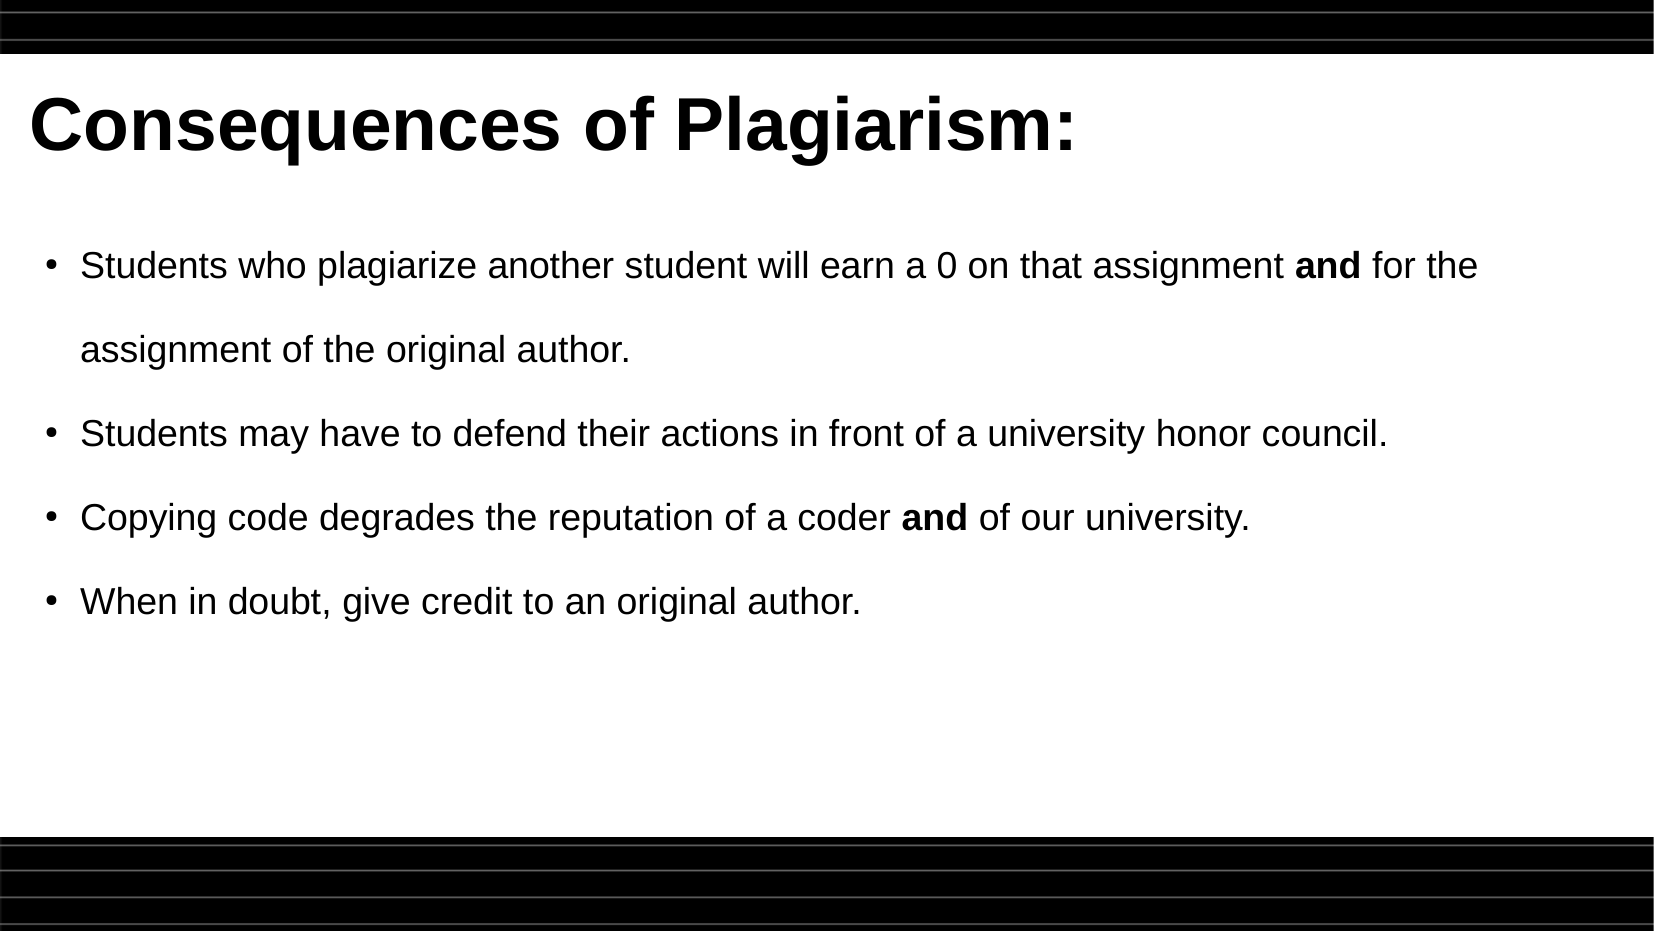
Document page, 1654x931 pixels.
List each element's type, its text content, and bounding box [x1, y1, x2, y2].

picture [0, 0, 1654, 54]
picture [0, 837, 1654, 931]
text_box Consequences of Plagiarism: [15, 75, 1591, 174]
text_box Students who plagiarize another student will earn a 0 on that assignment and for the assignment of the original author. Students may have to defend their actions in front of a university honor council. Copying code degrades the reputation of a coder and of our university. When in doubt, give credit to an original author. [30, 195, 1576, 651]
